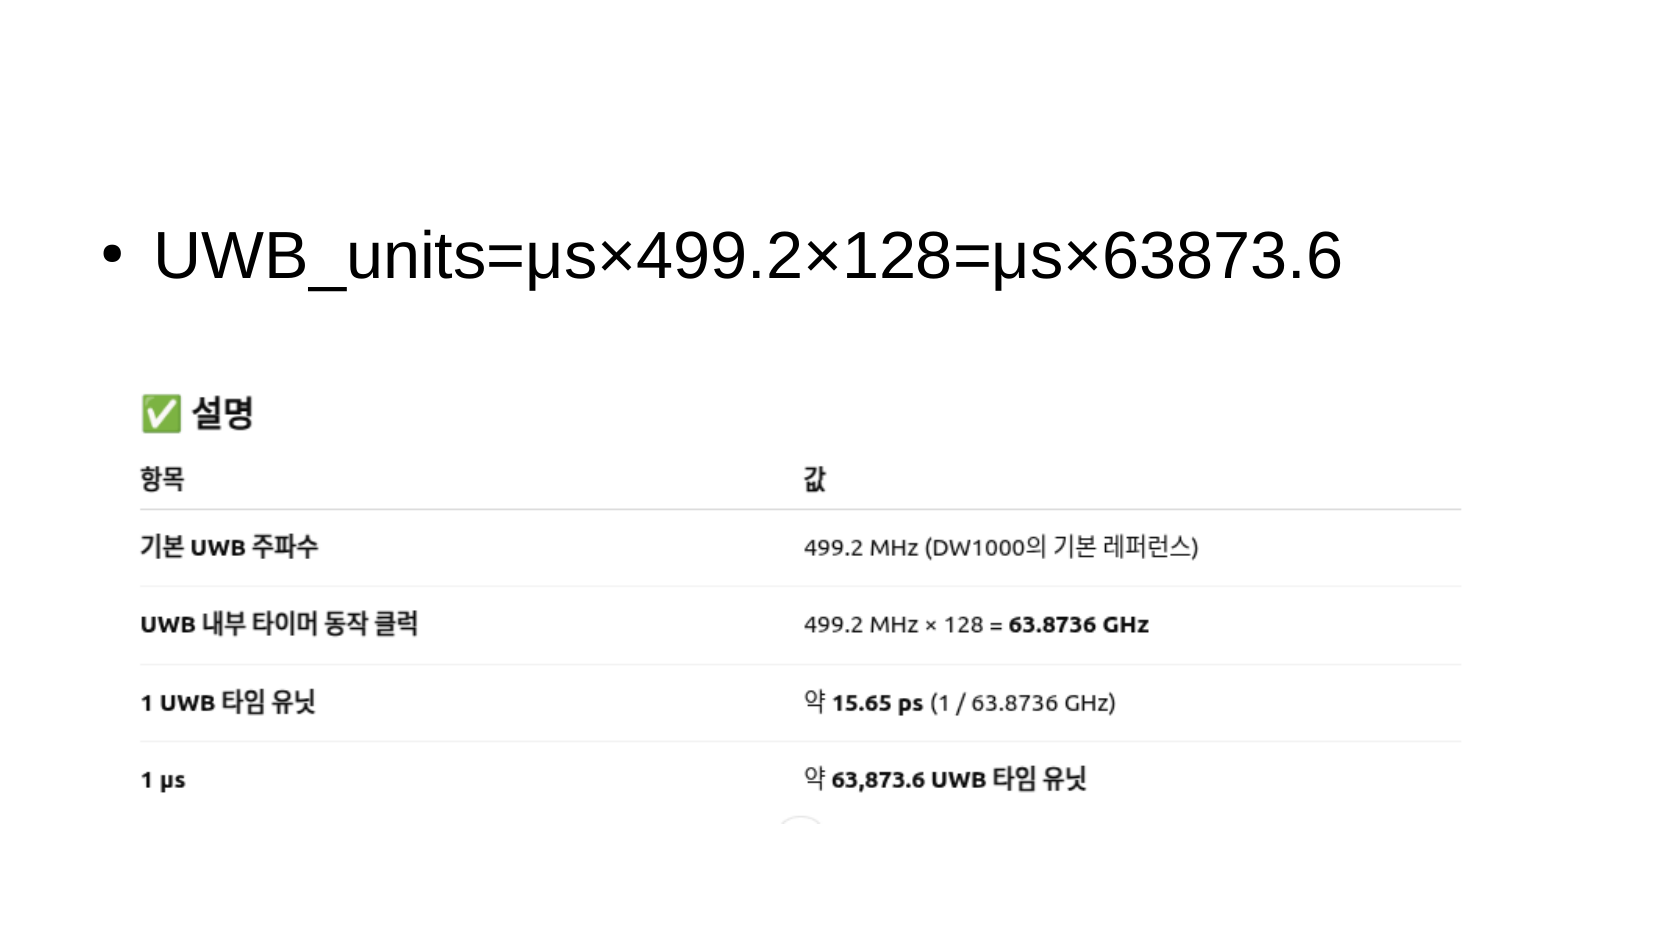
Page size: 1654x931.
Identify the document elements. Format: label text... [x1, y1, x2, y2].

list UWB_units=μs×499.2×128=μs×63873.6 [82, 217, 1571, 758]
picture [117, 374, 1463, 824]
